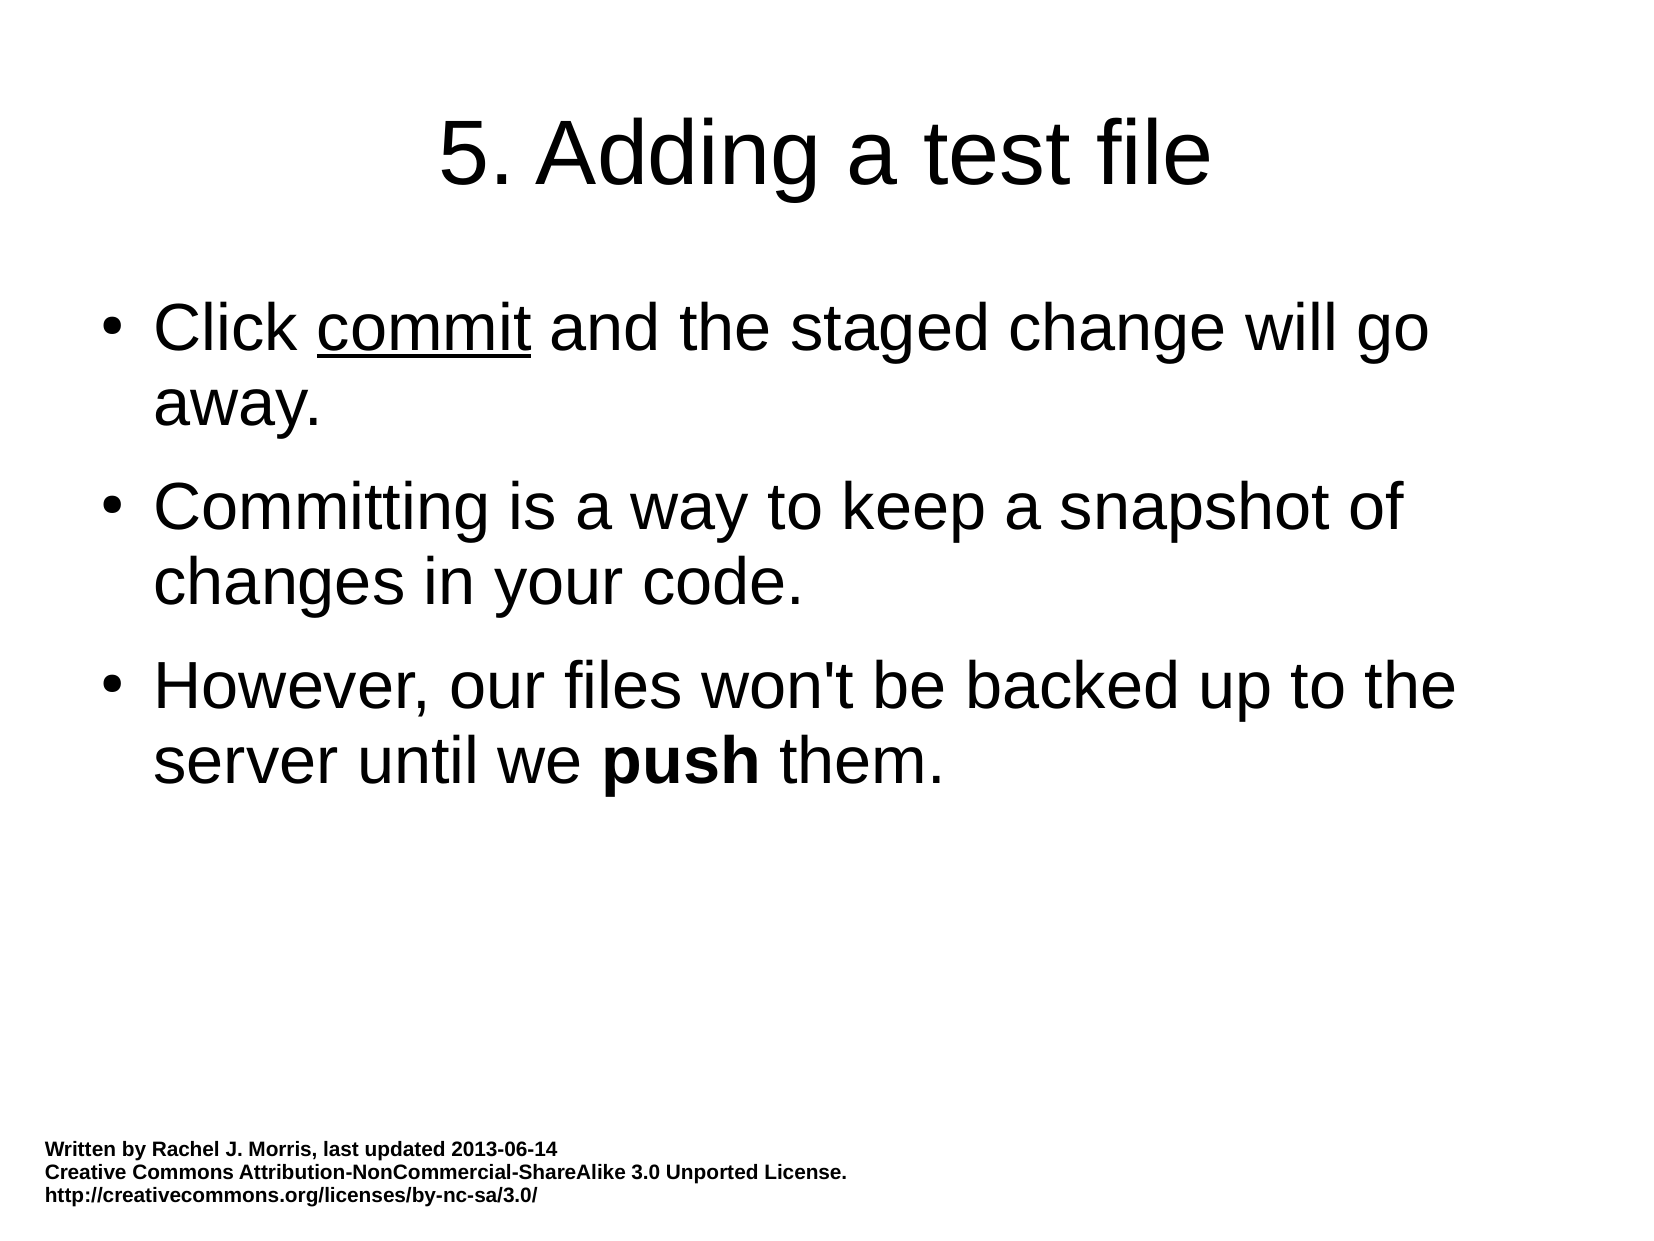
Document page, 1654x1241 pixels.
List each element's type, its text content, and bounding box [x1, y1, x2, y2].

title 5. Adding a test file [82, 49, 1571, 257]
list Click commit and the staged change will go away. Committing is a way to keep a snapshot of changes in your code. However, our files won't be backed up to the server until we push them. [82, 290, 1538, 1010]
